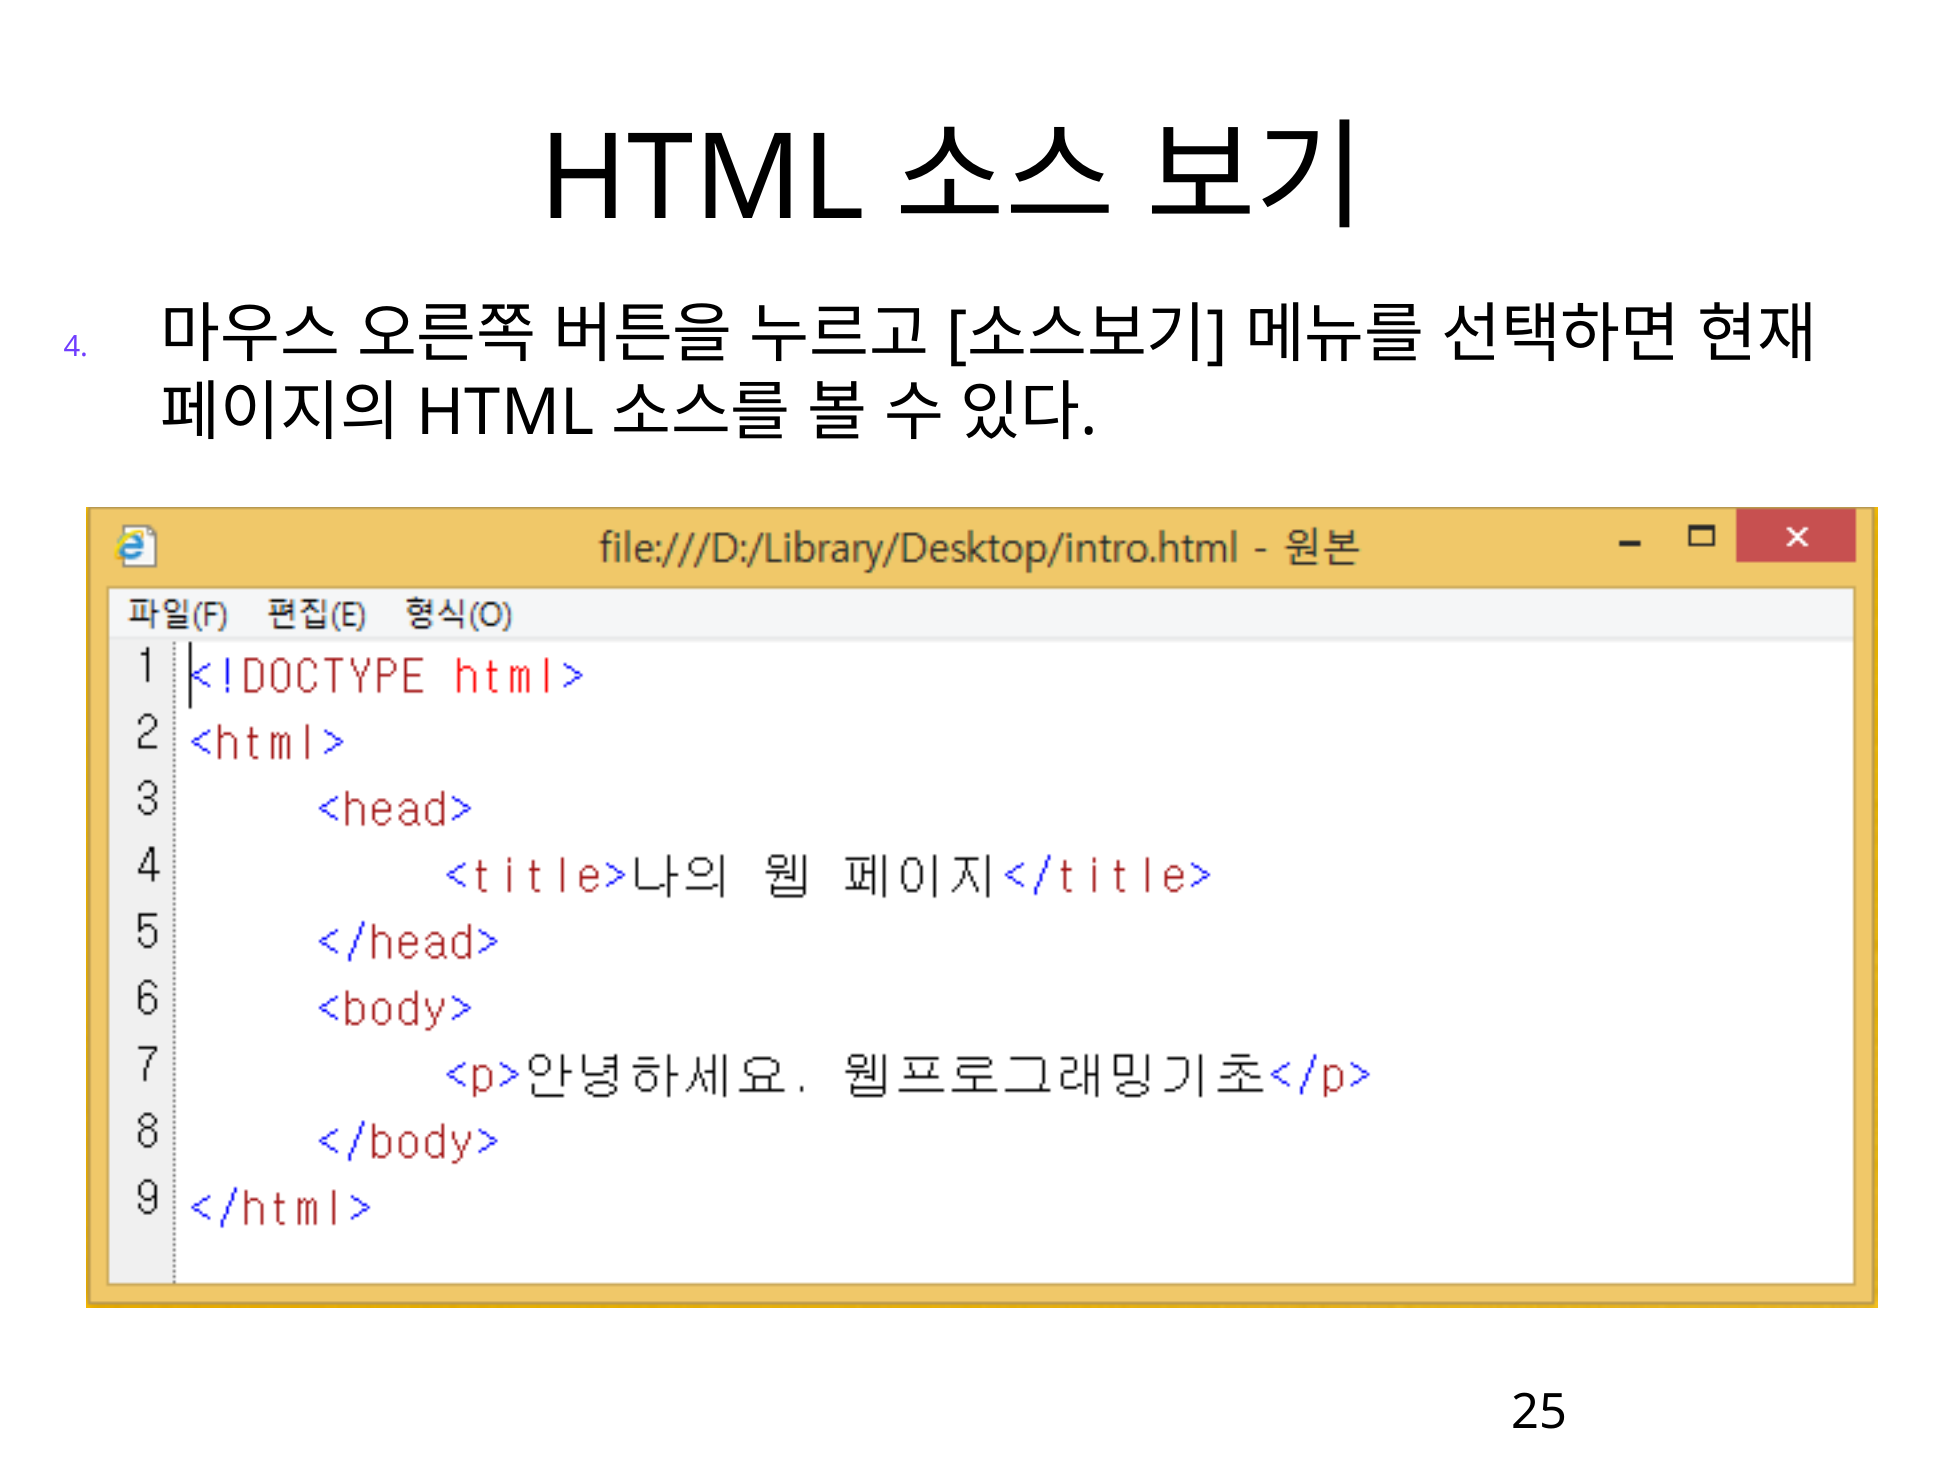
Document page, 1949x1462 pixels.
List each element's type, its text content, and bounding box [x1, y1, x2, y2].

picture [86, 507, 1878, 1308]
list 마우스 오른쪽 버튼을 누르고 [소스보기] 메뉴를 선택하면 현재 페이지의 HTML 소스를 볼 수 있다. [48, 284, 1897, 1343]
title HTML 소스 보기 [156, 92, 1749, 255]
slide_number <숫자> [1496, 1372, 1899, 1462]
